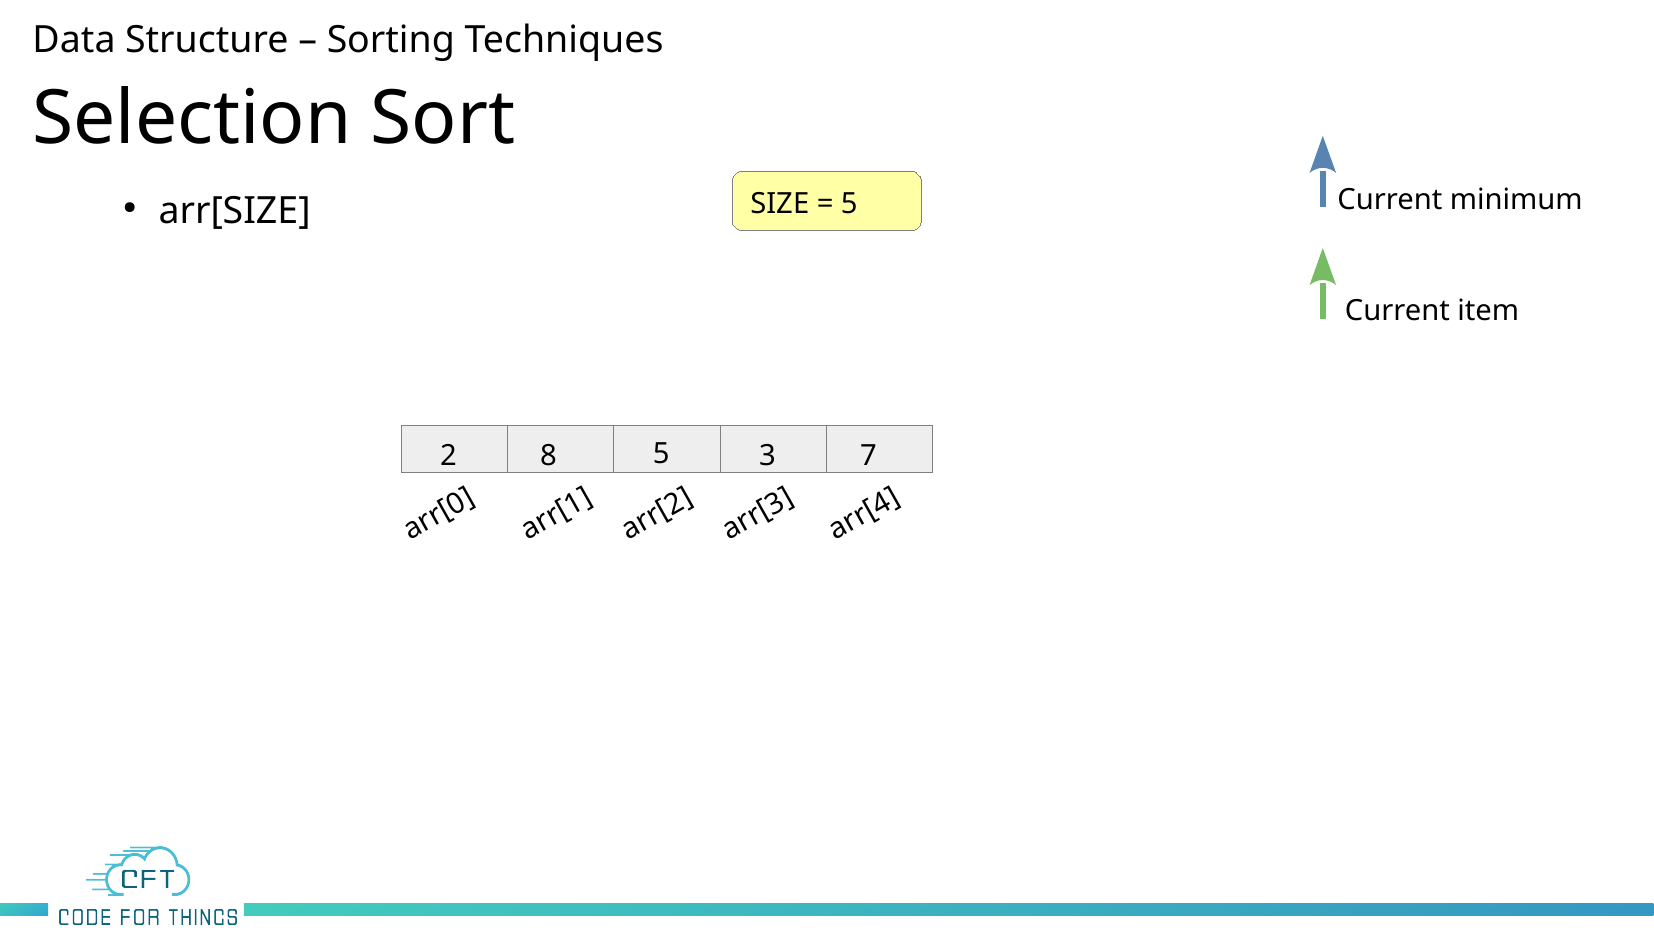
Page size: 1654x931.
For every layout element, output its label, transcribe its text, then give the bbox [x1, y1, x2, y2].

text_box arr[3] [696, 450, 839, 566]
picture [59, 846, 237, 925]
text_box 8 [525, 427, 593, 477]
text_box arr[SIZE] [108, 176, 353, 243]
text_box [401, 425, 638, 473]
text_box 3 [744, 427, 793, 477]
text_box SIZE = 5 [735, 175, 916, 225]
text_box 2 [425, 427, 492, 477]
text_box arr[1] [495, 450, 632, 587]
text_box Current minimum [1322, 171, 1611, 221]
text_box [724, 425, 933, 473]
text_box arr[0] [377, 454, 519, 566]
text_box Current item [1330, 281, 1546, 331]
text_box 5 [638, 425, 724, 475]
text_box arr[4] [806, 450, 957, 587]
text_box 7 [845, 427, 912, 477]
title Data Structure – Sorting Techniques Selection Sort [32, 12, 1184, 166]
text_box [732, 171, 922, 231]
text_box arr[2] [596, 475, 733, 566]
